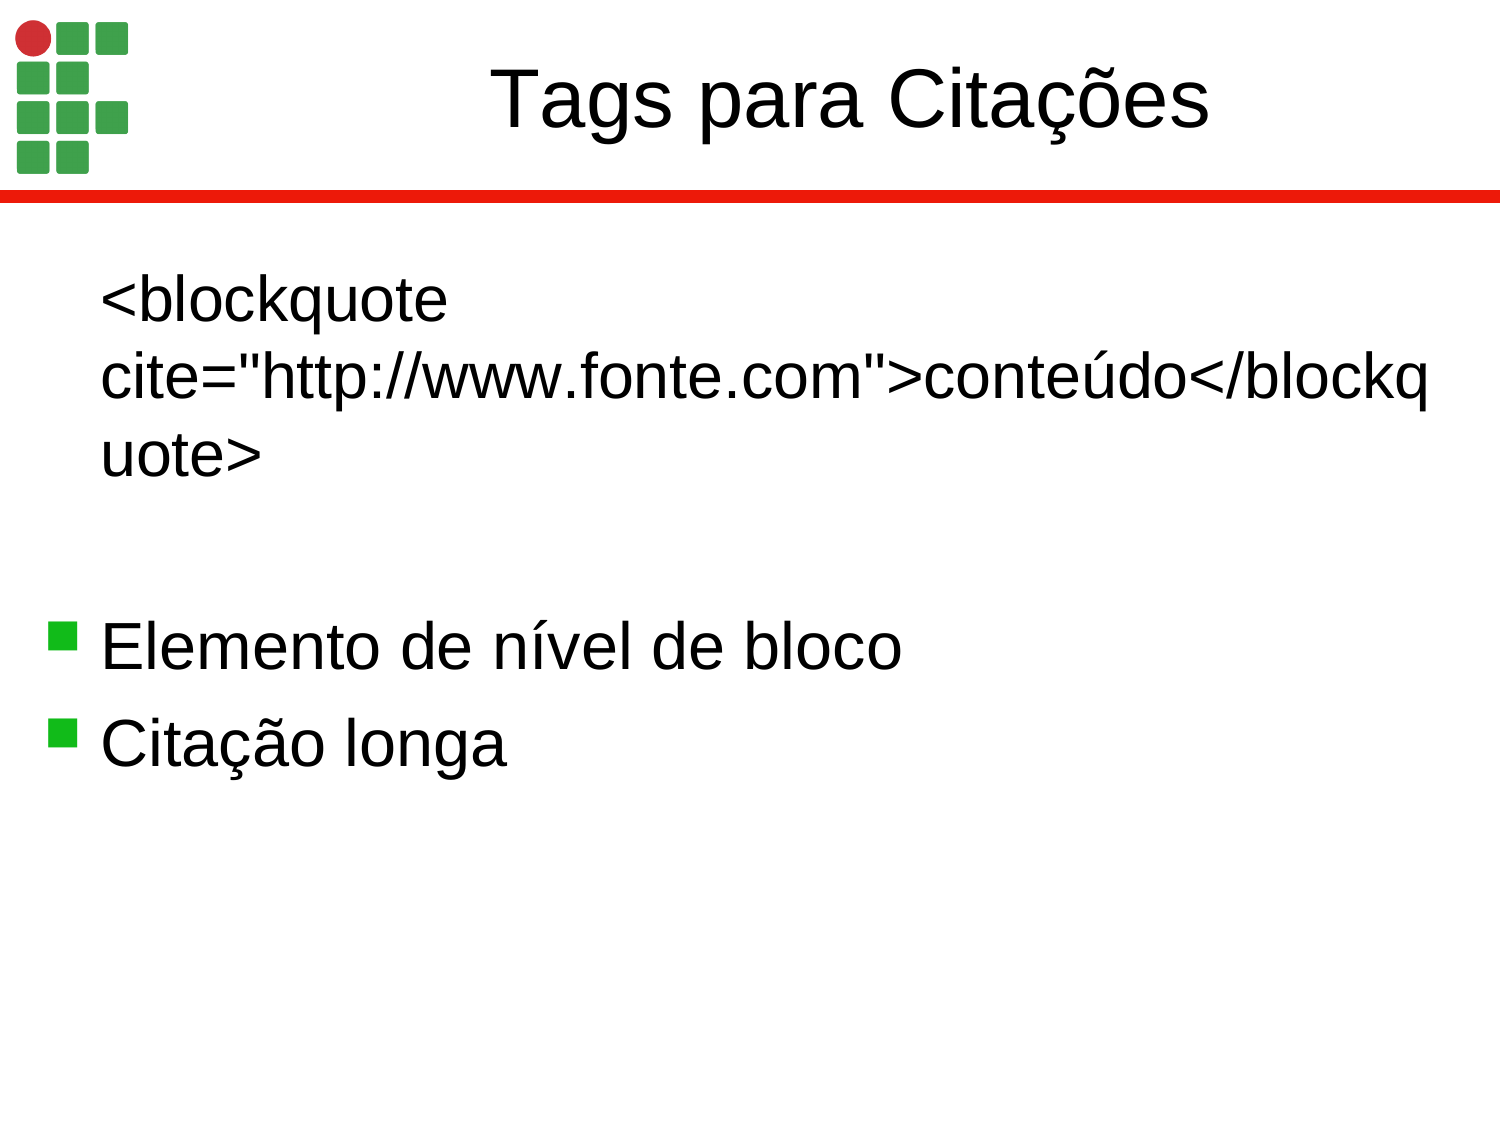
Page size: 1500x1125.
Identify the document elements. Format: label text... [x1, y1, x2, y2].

title Tags para Citações [230, 0, 1471, 202]
list <blockquote cite="http://www.fonte.com">conteúdo</blockquote> Elemento de nível de bloco Citação longa [29, 207, 1471, 1087]
picture [14, 16, 130, 178]
